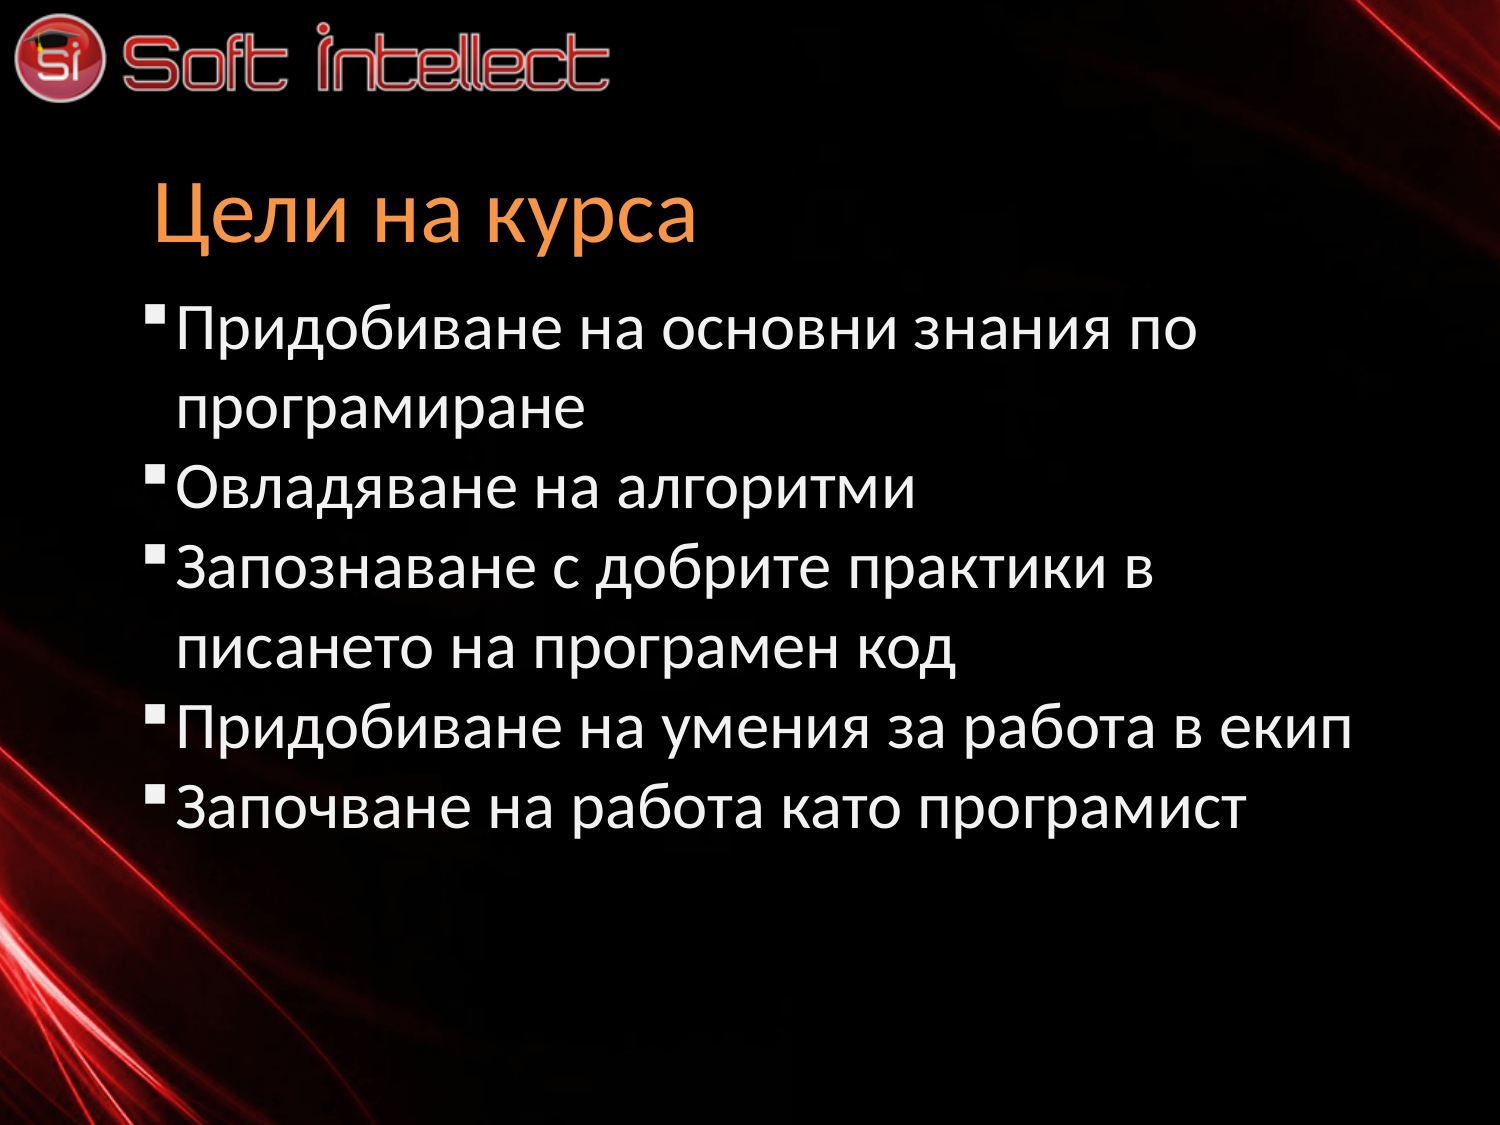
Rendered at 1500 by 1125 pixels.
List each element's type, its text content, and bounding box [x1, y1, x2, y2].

text_box Цели на курса [137, 112, 1488, 300]
text_box Придобиване на основни знания по програмиране Овладяване на алгоритми Запознаване с добрите практики в писането на програмен код Придобиване на умения за работа в екип Започване на работа като програмист [125, 275, 1413, 1018]
picture [0, 0, 1500, 1125]
